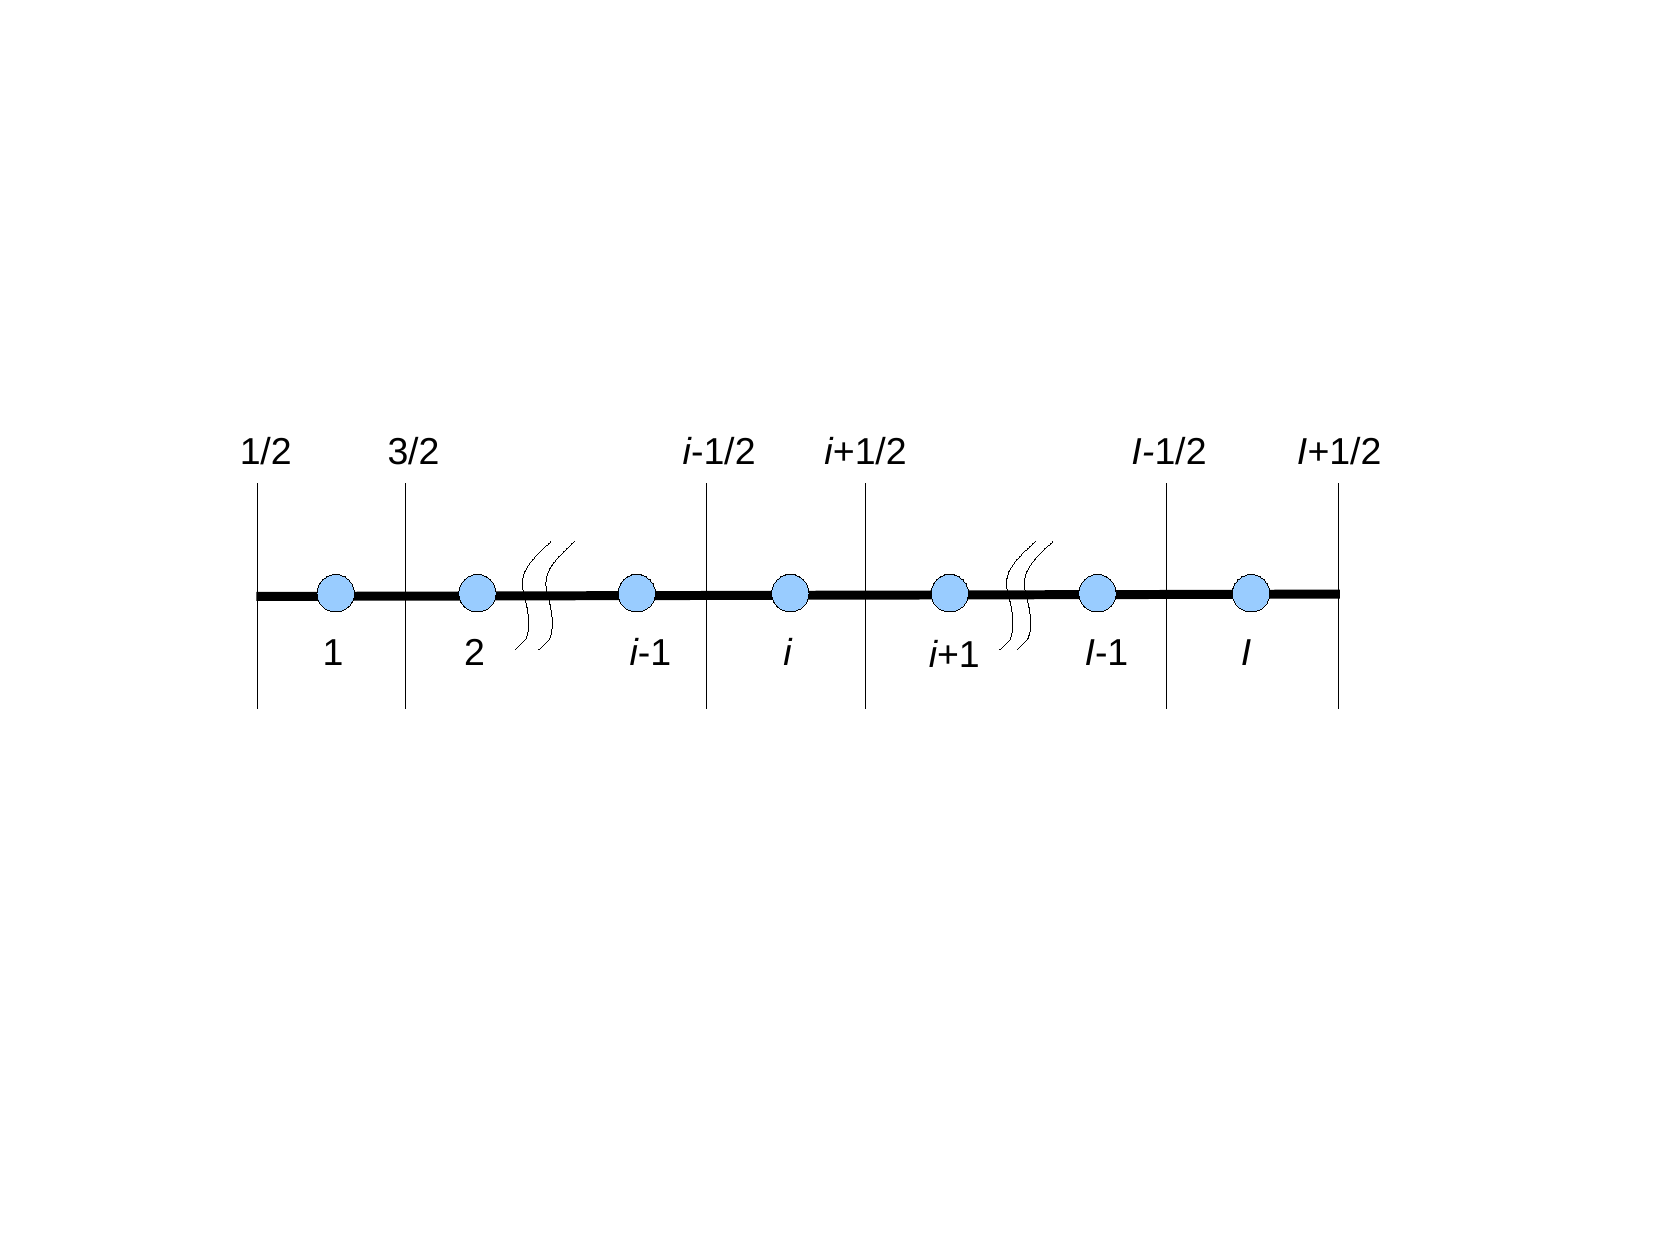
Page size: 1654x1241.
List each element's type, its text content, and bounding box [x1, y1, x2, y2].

text_box [458, 574, 497, 612]
text_box i-1 [614, 623, 687, 681]
text_box [931, 574, 969, 612]
text_box 1/2 [225, 423, 326, 480]
text_box I+1/2 [1282, 423, 1402, 480]
text_box i+1/2 [809, 423, 930, 480]
text_box 2 [449, 623, 500, 681]
text_box [618, 574, 656, 612]
text_box [771, 574, 810, 612]
text_box I-1/2 [1116, 423, 1237, 480]
text_box [1232, 574, 1270, 612]
text_box 1 [307, 623, 359, 681]
text_box 3/2 [372, 423, 474, 480]
text_box I [1225, 623, 1267, 681]
text_box [1078, 574, 1117, 612]
text_box i [768, 623, 807, 681]
text_box [316, 574, 355, 612]
text_box i+1 [914, 625, 995, 683]
text_box i-1/2 [667, 423, 788, 480]
text_box I-1 [1069, 623, 1144, 681]
